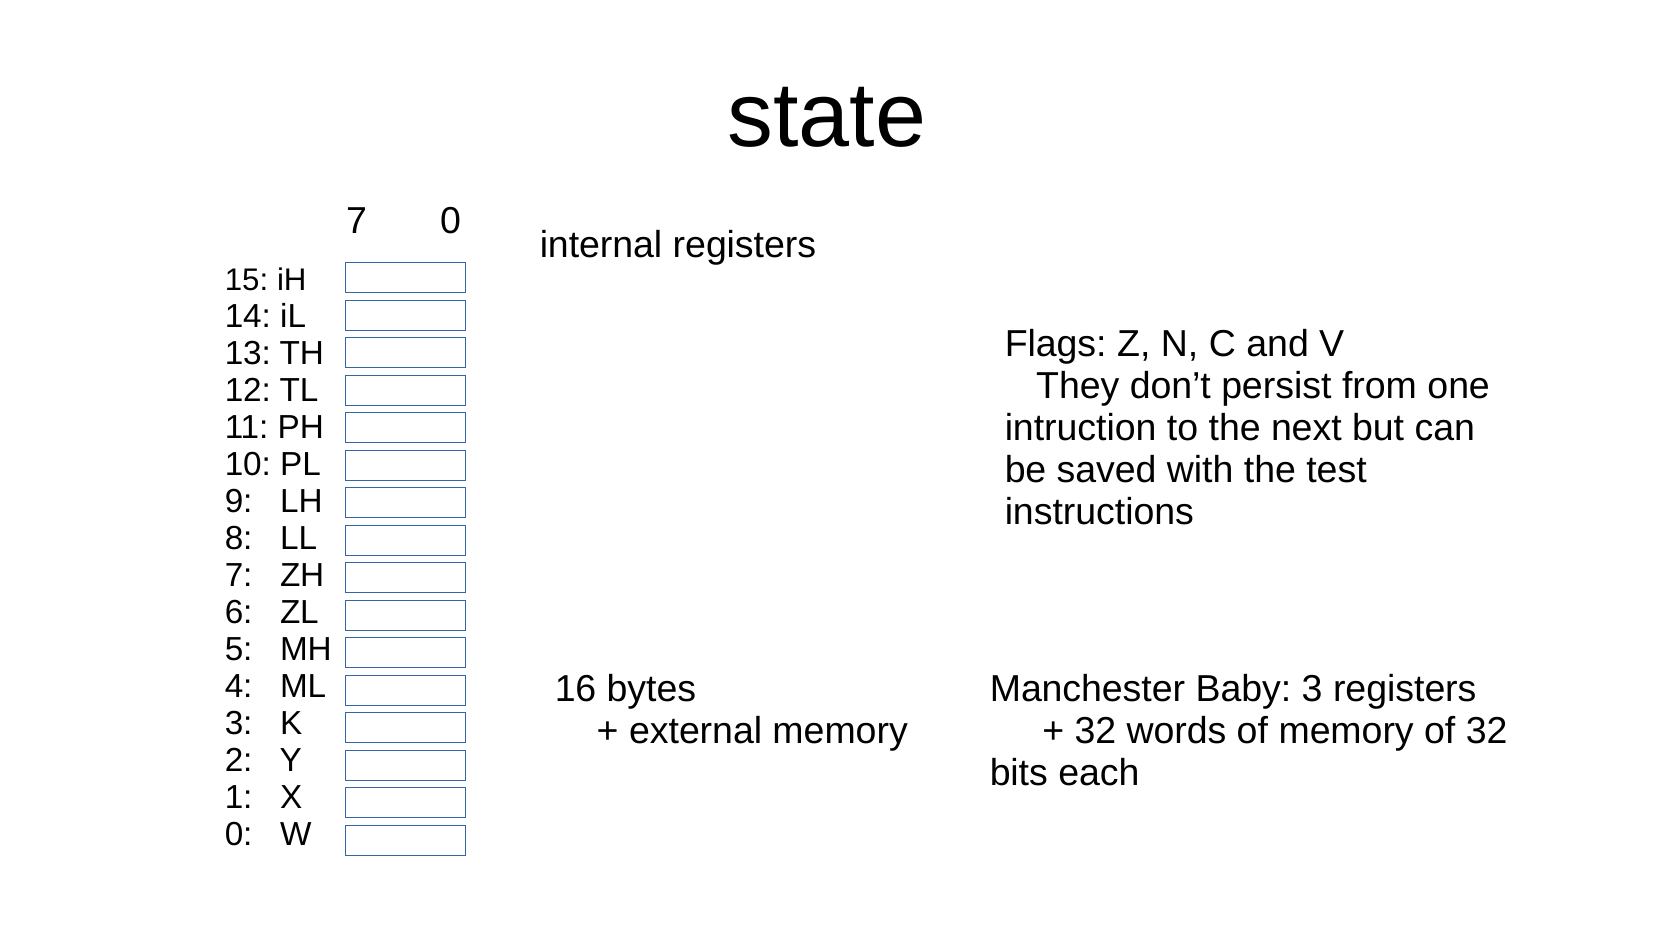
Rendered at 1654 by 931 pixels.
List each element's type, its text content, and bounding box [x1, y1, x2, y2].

text_box 16 bytes + external memory [540, 660, 976, 811]
title state [82, 37, 1571, 193]
text_box Manchester Baby: 3 registers + 32 words of memory of 32 bits each [975, 660, 1561, 801]
text_box internal registers [525, 216, 856, 316]
text_box Flags: Z, N, C and V They don’t persist from one intruction to the next but can be saved with the test instructions [990, 315, 1516, 540]
text_box 15: iH 14: iL 13: TH 12: TL 11: PH 10: PL 9: LH 8: LL 7: ZH 6: ZL 5: MH 4: ML 3: K 2: Y 1: X 0: W [210, 255, 361, 871]
text_box 7 0 [300, 192, 496, 250]
